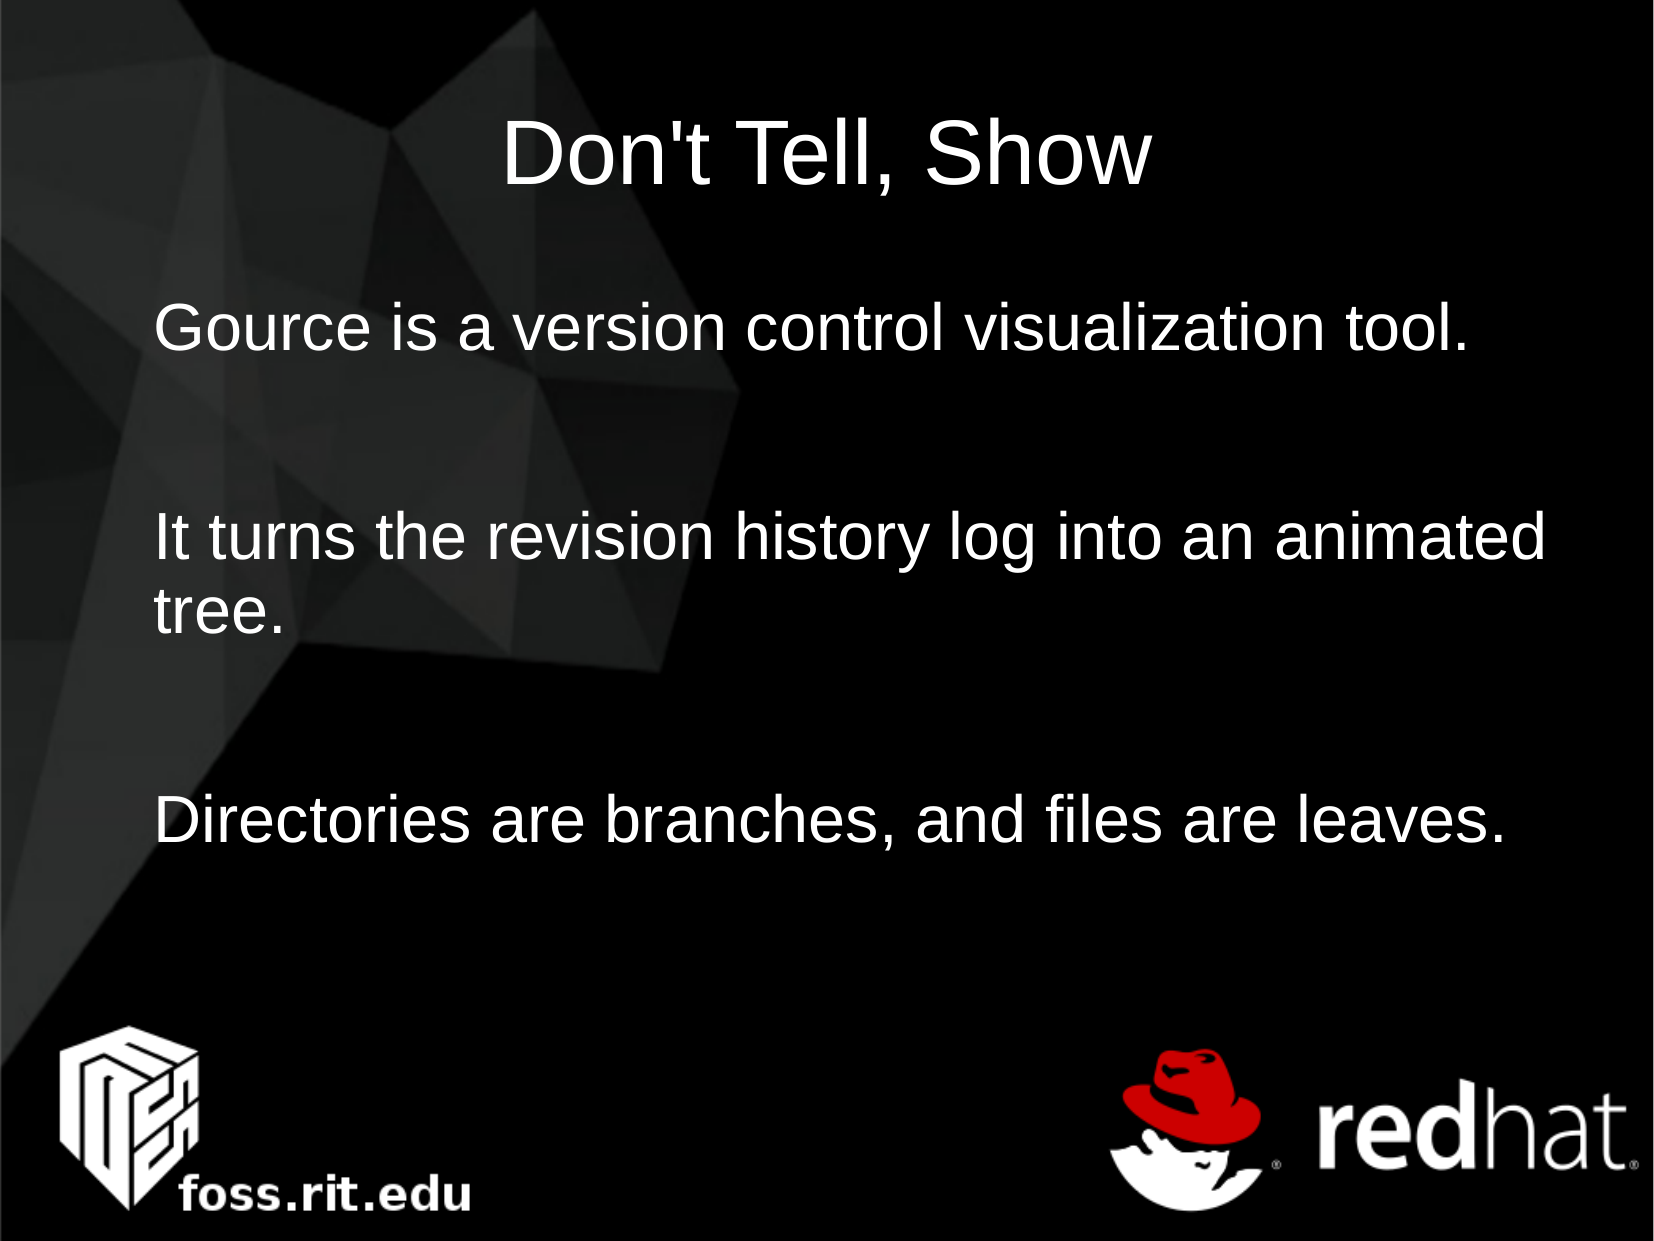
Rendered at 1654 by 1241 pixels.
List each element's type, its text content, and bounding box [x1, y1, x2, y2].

list Gource is a version control visualization tool. It turns the revision history log into an animated tree. Directories are branches, and files are leaves. [82, 290, 1571, 1010]
title Don't Tell, Show [82, 49, 1571, 257]
picture [0, 0, 1654, 1241]
